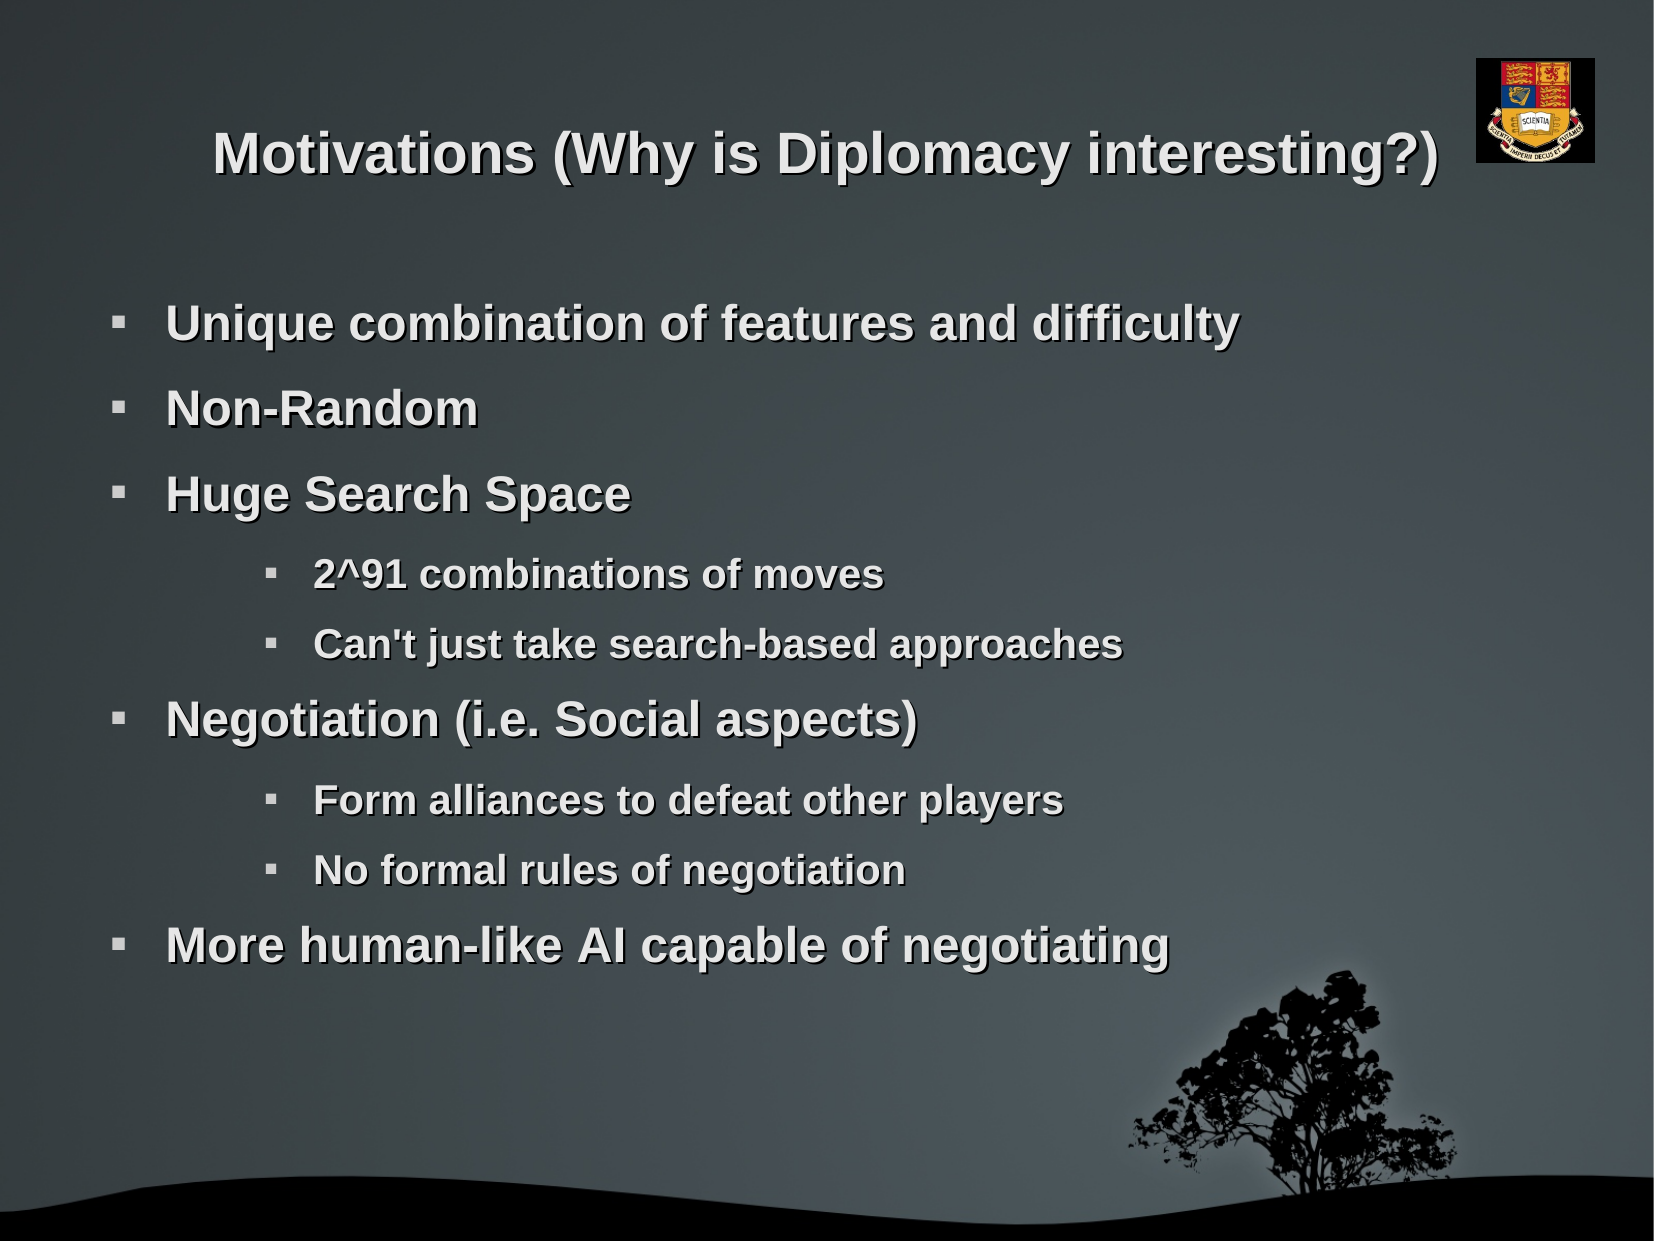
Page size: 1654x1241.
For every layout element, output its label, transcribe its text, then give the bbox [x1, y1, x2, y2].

picture [0, 0, 1654, 1241]
title Motivations (Why is Diplomacy interesting?) [82, 56, 1571, 250]
list Unique combination of features and difficulty Non-Random Huge Search Space 2^91 combinations of moves Can't just take search-based approaches Negotiation (i.e. Social aspects) Form alliances to defeat other players No formal rules of negotiation More human-like AI capable of negotiating [76, 295, 1565, 1086]
